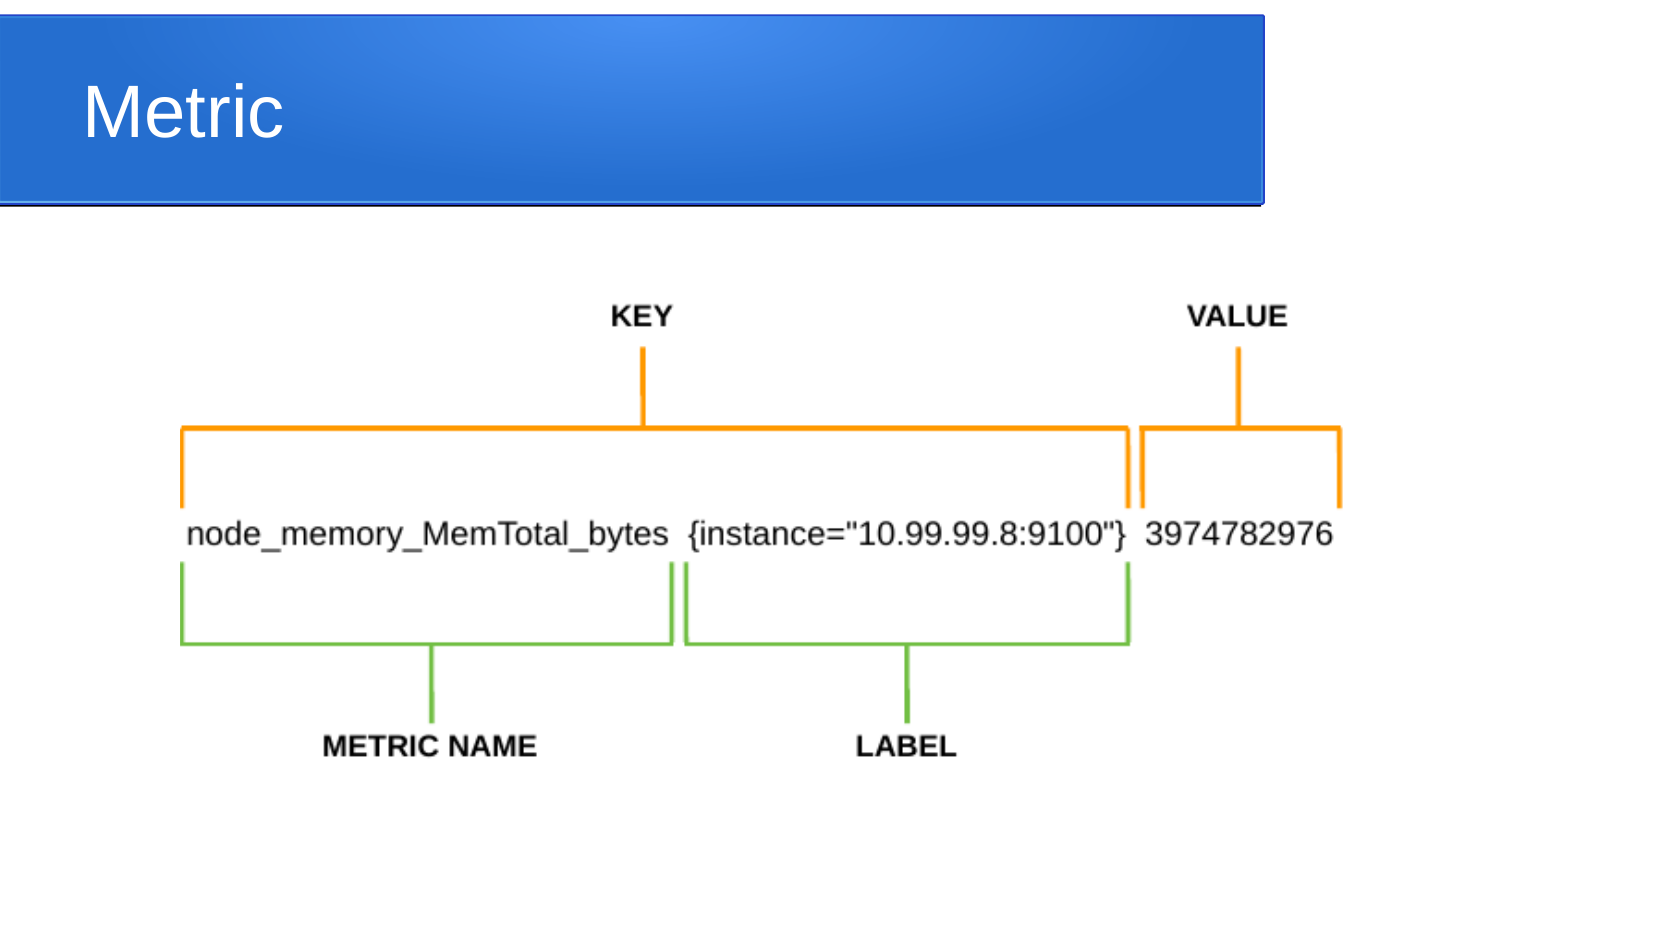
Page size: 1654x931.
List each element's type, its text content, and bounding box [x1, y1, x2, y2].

title Metric [82, 35, 1235, 189]
picture [180, 220, 1367, 811]
